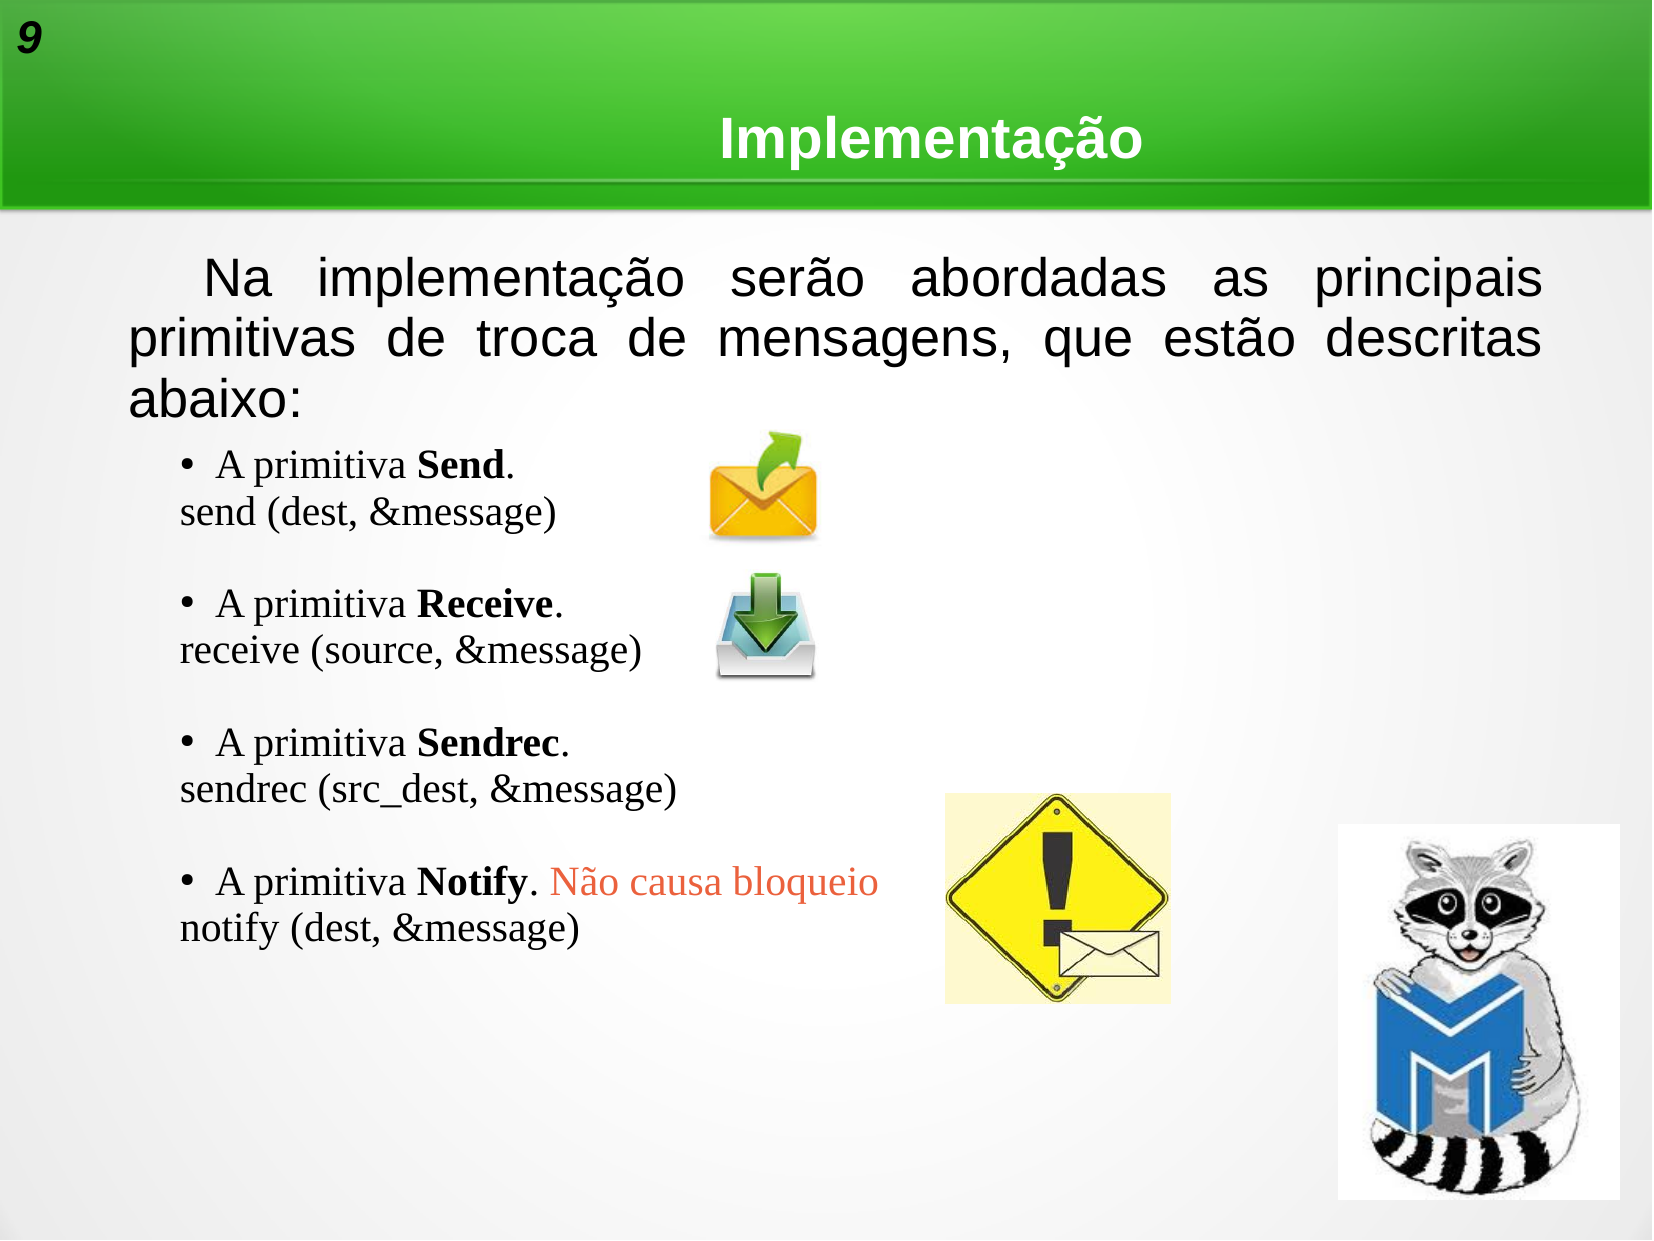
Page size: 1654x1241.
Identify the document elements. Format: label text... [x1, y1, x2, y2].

text_box A primitiva Send. send (dest, &message) A primitiva Receive. receive (source, &message) A primitiva Sendrec. sendrec (src_dest, &message) A primitiva Notify. Não causa bloqueio notify (dest, &message) [165, 437, 1501, 1005]
picture [705, 569, 826, 691]
text_box Na implementação serão abordadas as principais primitivas de troca de mensagens, que estão descritas abaixo: [113, 240, 1561, 437]
text_box Implementação [705, 93, 885, 173]
picture [1338, 824, 1620, 1200]
picture [945, 793, 1171, 1005]
